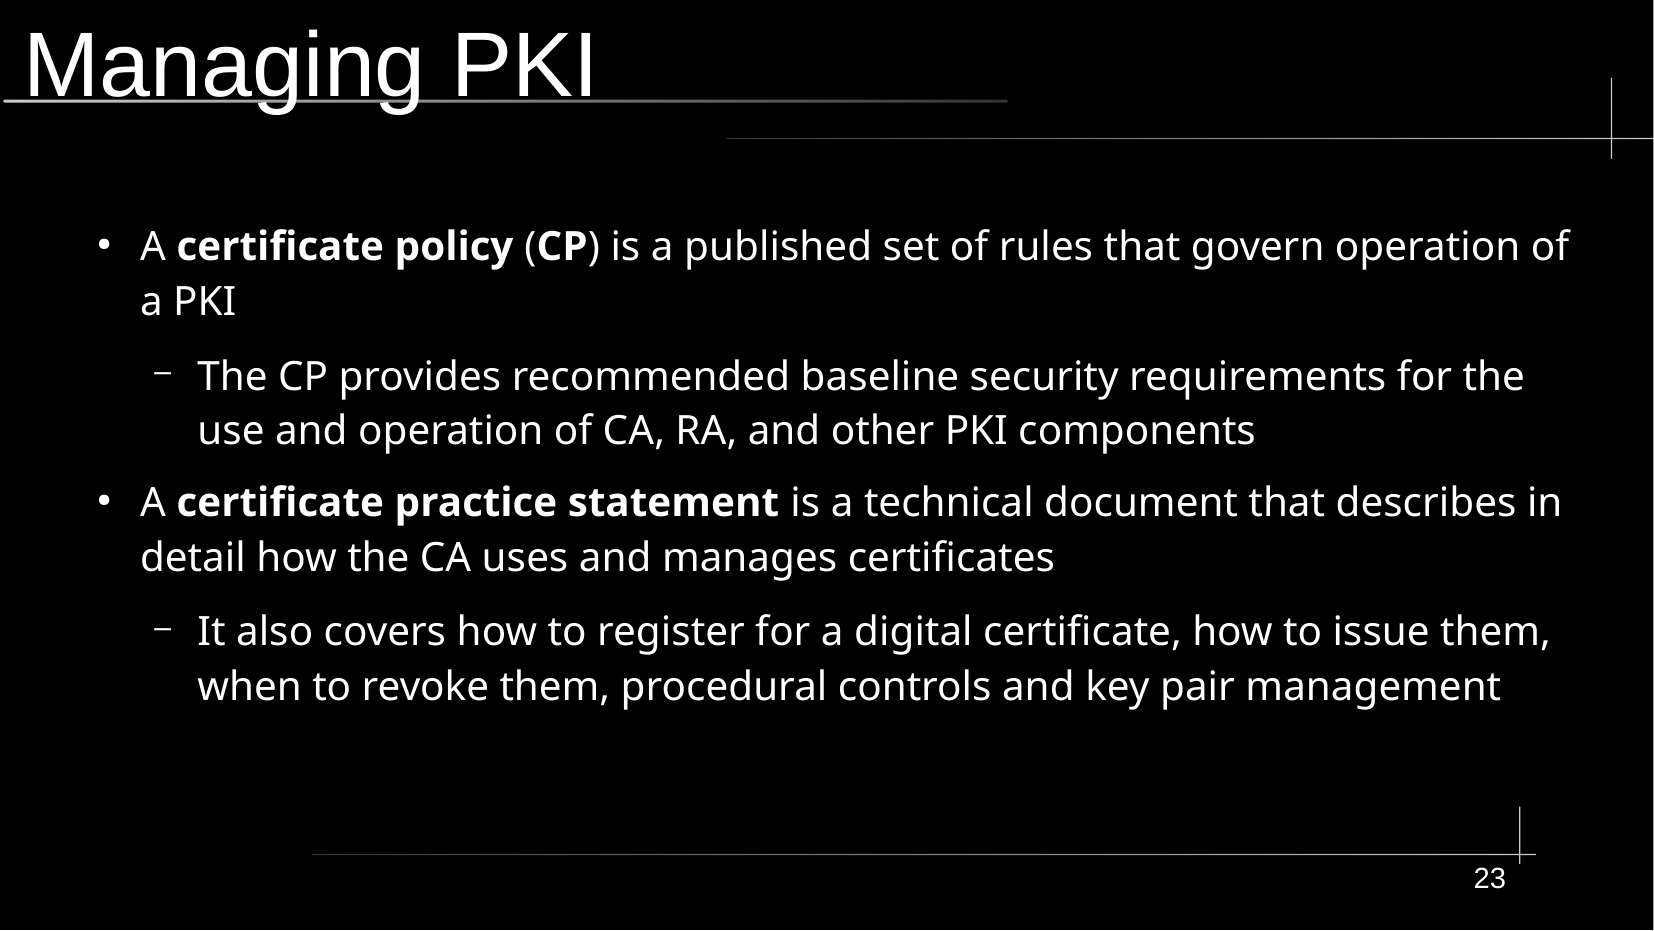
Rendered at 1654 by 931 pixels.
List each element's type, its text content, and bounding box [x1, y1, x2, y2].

title Managing PKI [23, 11, 1589, 119]
list A certificate policy (CP) is a published set of rules that govern operation of a PKI The CP provides recommended baseline security requirements for the use and operation of CA, RA, and other PKI components A certificate practice statement is a technical document that describes in detail how the CA uses and manages certificates It also covers how to register for a digital certificate, how to issue them, when to revoke them, procedural controls and key pair management [82, 217, 1571, 758]
